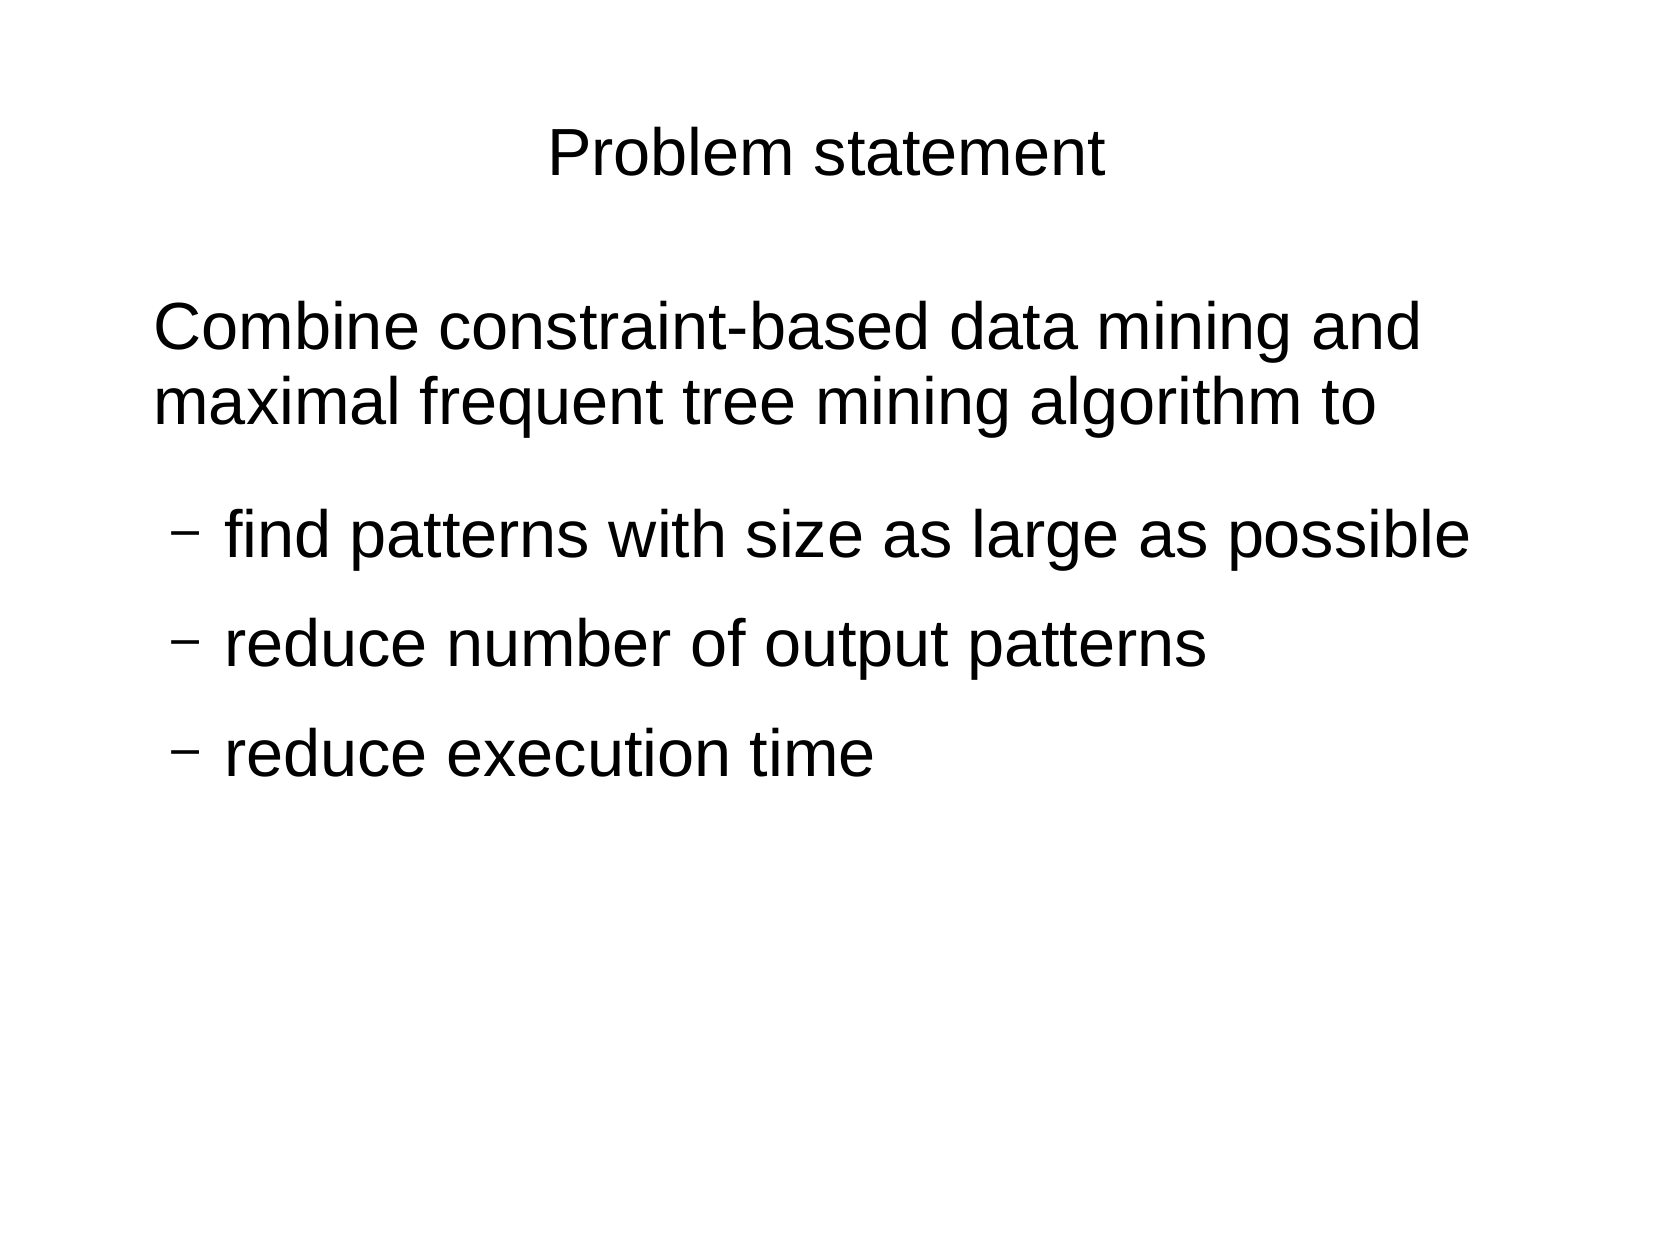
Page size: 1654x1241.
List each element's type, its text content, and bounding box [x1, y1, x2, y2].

list Combine constraint-based data mining and maximal frequent tree mining algorithm to find patterns with size as large as possible reduce number of output patterns reduce execution time [82, 289, 1571, 1108]
title Problem statement [82, 49, 1571, 257]
